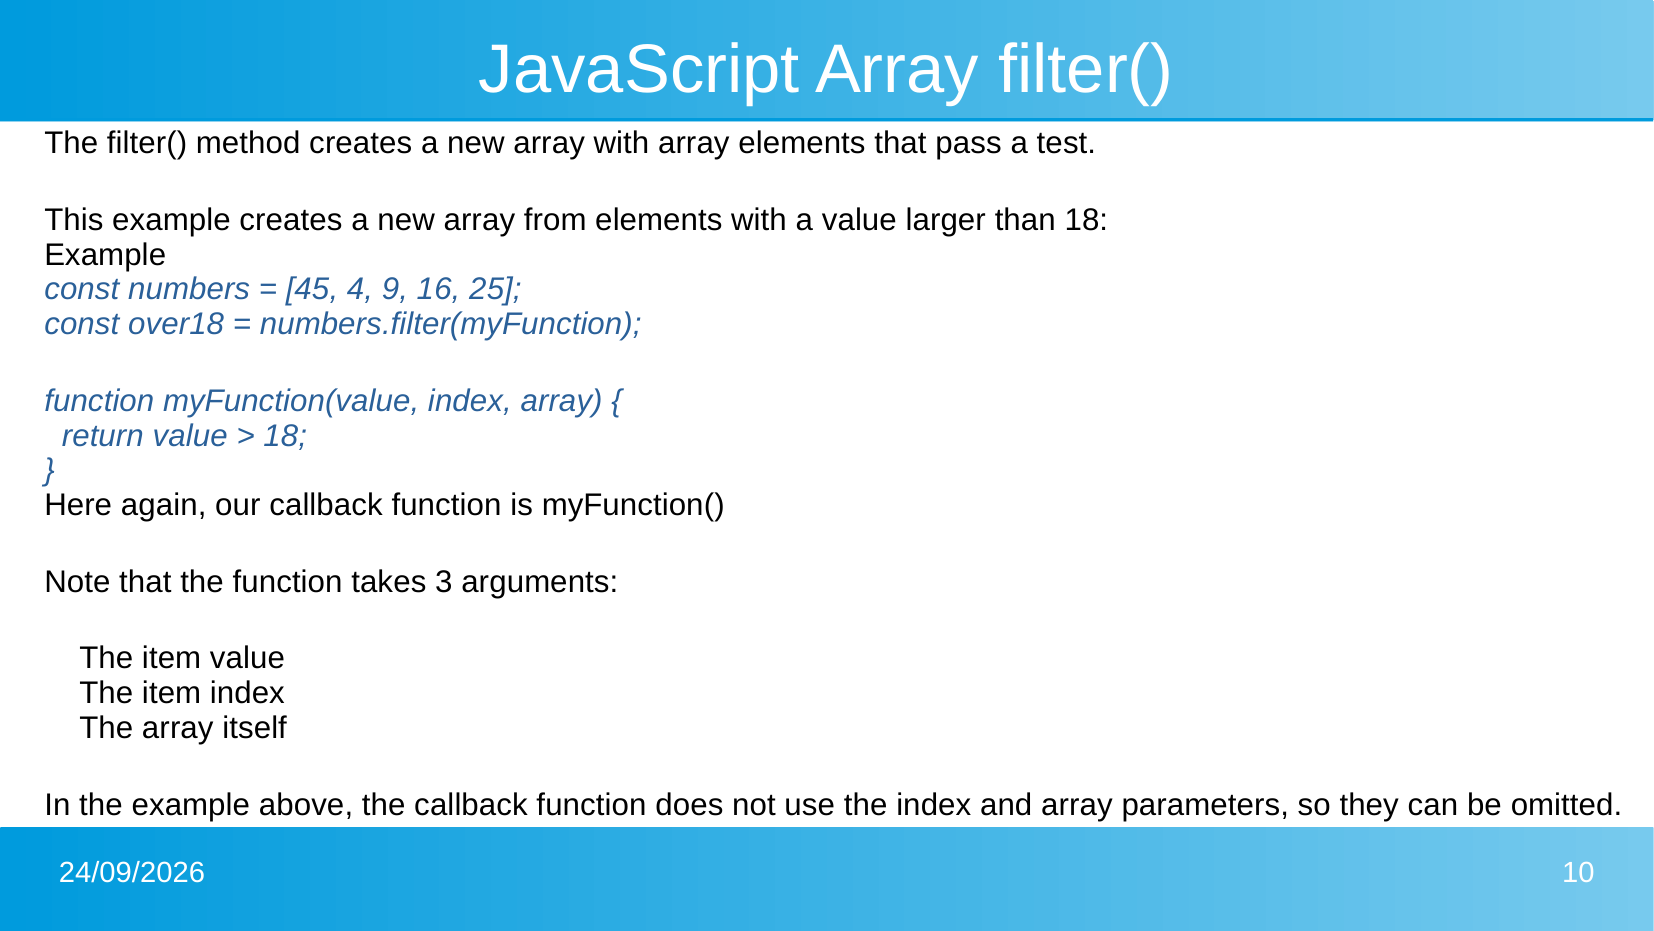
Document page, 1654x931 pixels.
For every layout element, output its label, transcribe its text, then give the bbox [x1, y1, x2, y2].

title JavaScript Array filter() [59, 29, 1595, 108]
text_box The filter() method creates a new array with array elements that pass a test. This example creates a new array from elements with a value larger than 18: Example const numbers = [45, 4, 9, 16, 25]; const over18 = numbers.filter(myFunction); function myFunction(value, index, array) { return value > 18; } Here again, our callback function is myFunction() Note that the function takes 3 arguments: The item value The item index The array itself In the example above, the callback function does not use the index and array parameters, so they can be omitted. [29, 118, 1654, 862]
